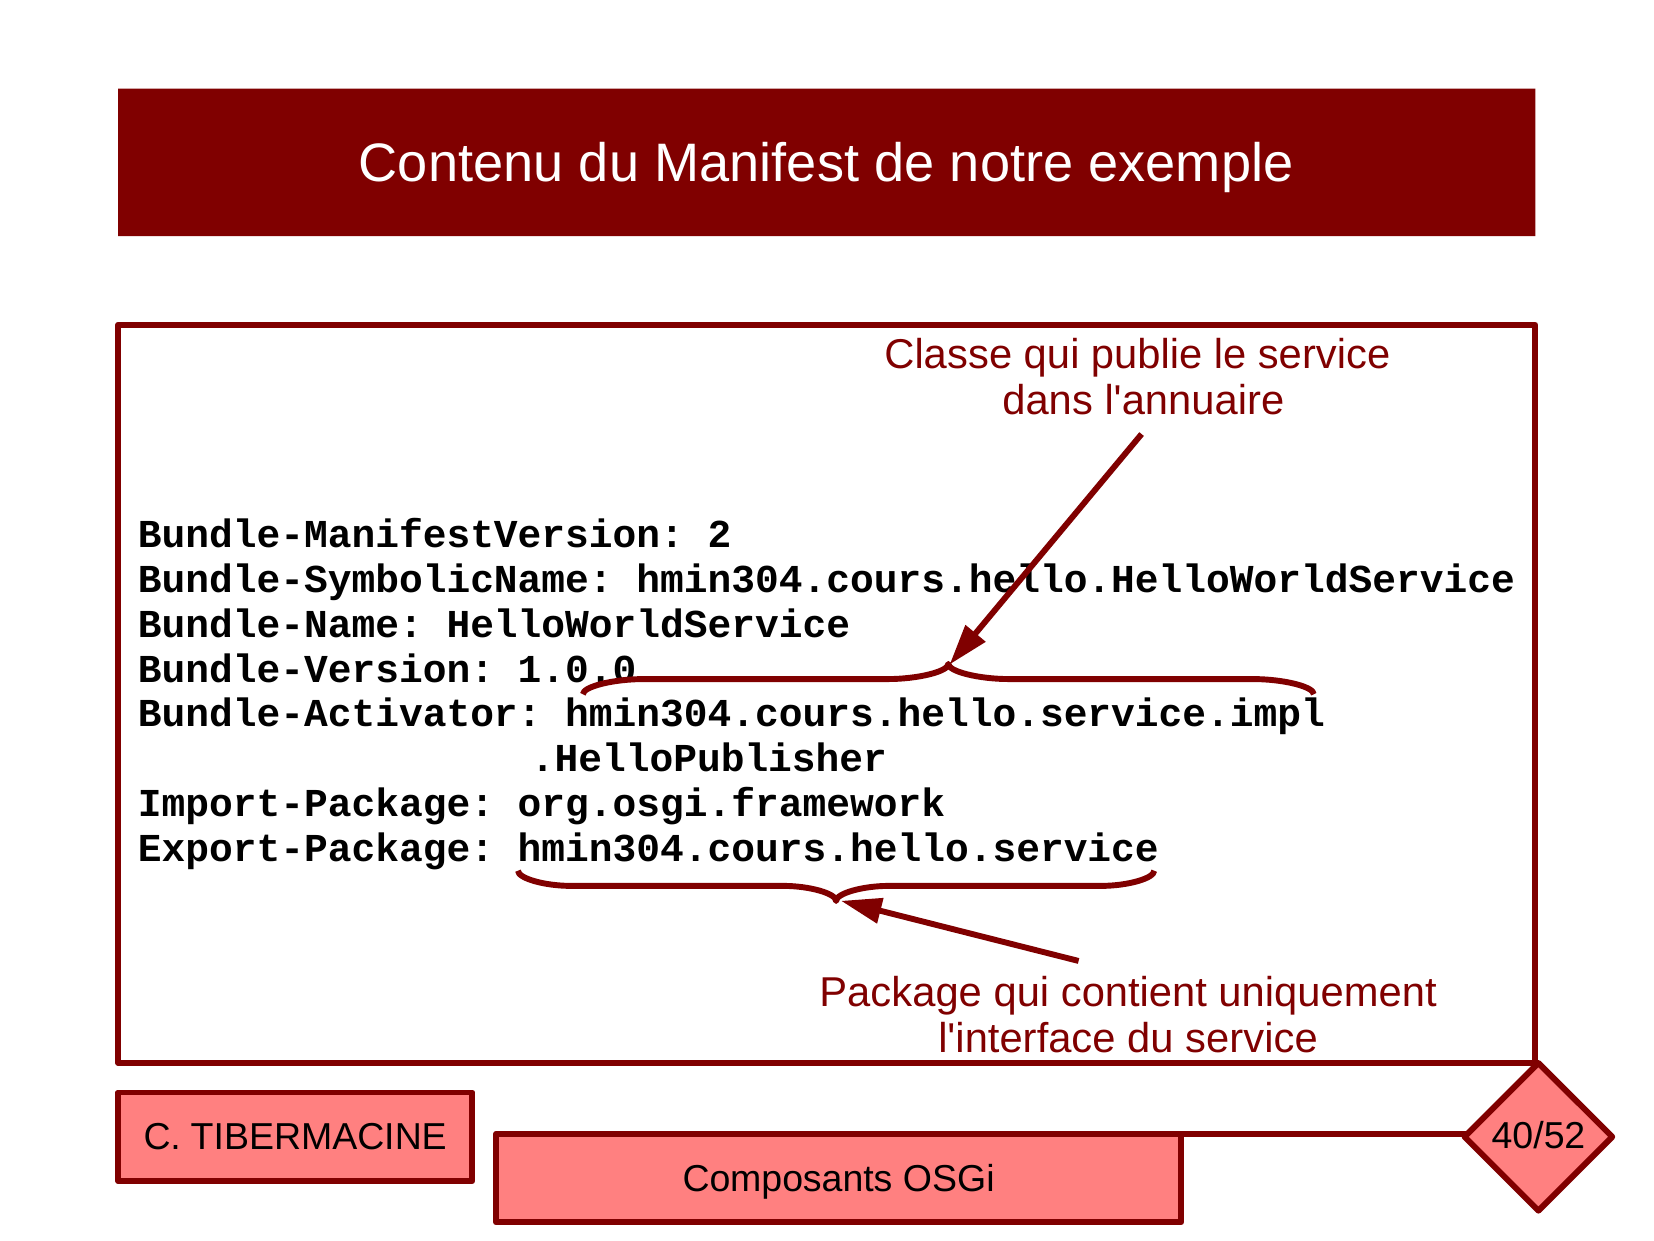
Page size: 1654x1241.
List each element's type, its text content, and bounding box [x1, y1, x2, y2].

text_box [1495, 1062, 1582, 1106]
text_box Composants OSGi [496, 1133, 1182, 1223]
text_box [1464, 1125, 1476, 1149]
text_box C. TIBERMACINE [118, 1092, 473, 1182]
text_box [1533, 1206, 1544, 1211]
text_box <numéro>/52 [1476, 1106, 1601, 1206]
text_box Classe qui publie le service dans l'annuaire [869, 323, 1418, 433]
text_box Contenu du Manifest de notre exemple [118, 88, 1536, 237]
text_box [1601, 1125, 1613, 1149]
text_box Package qui contient uniquement l'interface du service [804, 960, 1452, 1070]
text_box Bundle-ManifestVersion: 2 Bundle-SymbolicName: hmin304.cours.hello.HelloWorldService Bundle-Name: HelloWorldService Bundle-Version: 1.0.0 Bundle-Activator: hmin304.cours.hello.service.impl .HelloPublisher Import-Package: org.osgi.framework Export-Package: hmin304.cours.hello.service [118, 324, 1536, 1063]
